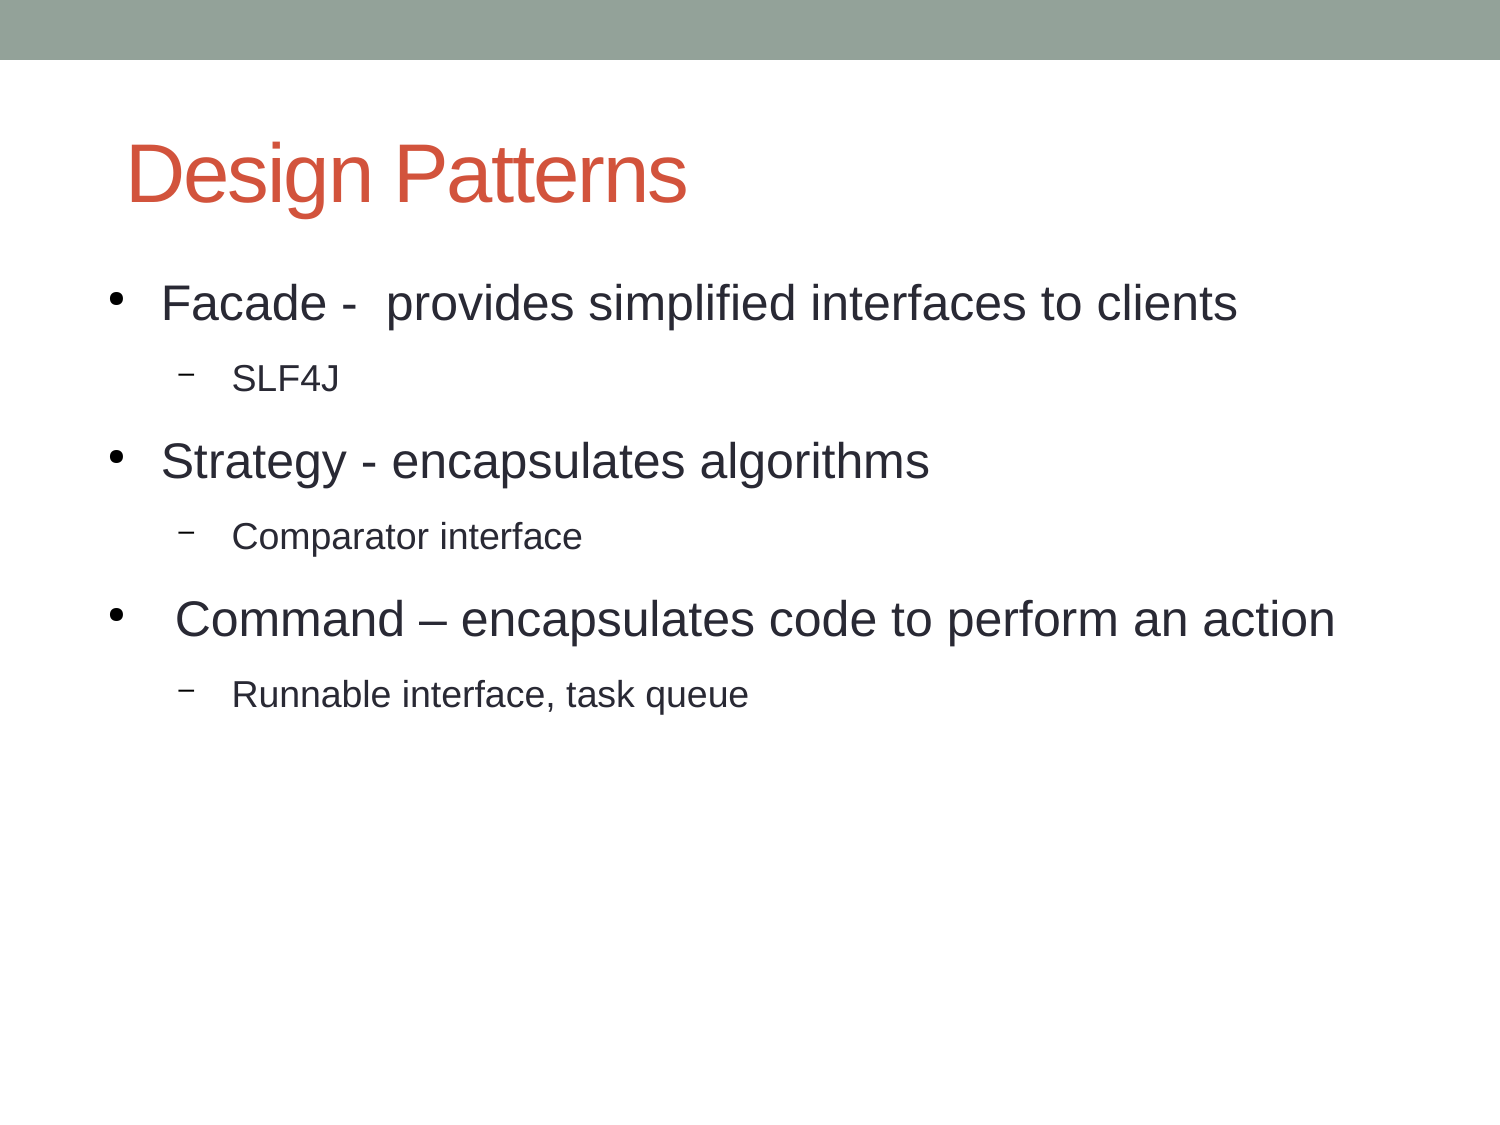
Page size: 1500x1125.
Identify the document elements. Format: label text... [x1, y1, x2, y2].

title Design Patterns [75, 87, 1425, 250]
list Facade - provides simplified interfaces to clients SLF4J Strategy - encapsulates algorithms Comparator interface Command – encapsulates code to perform an action Runnable interface, task queue [75, 262, 1425, 1063]
